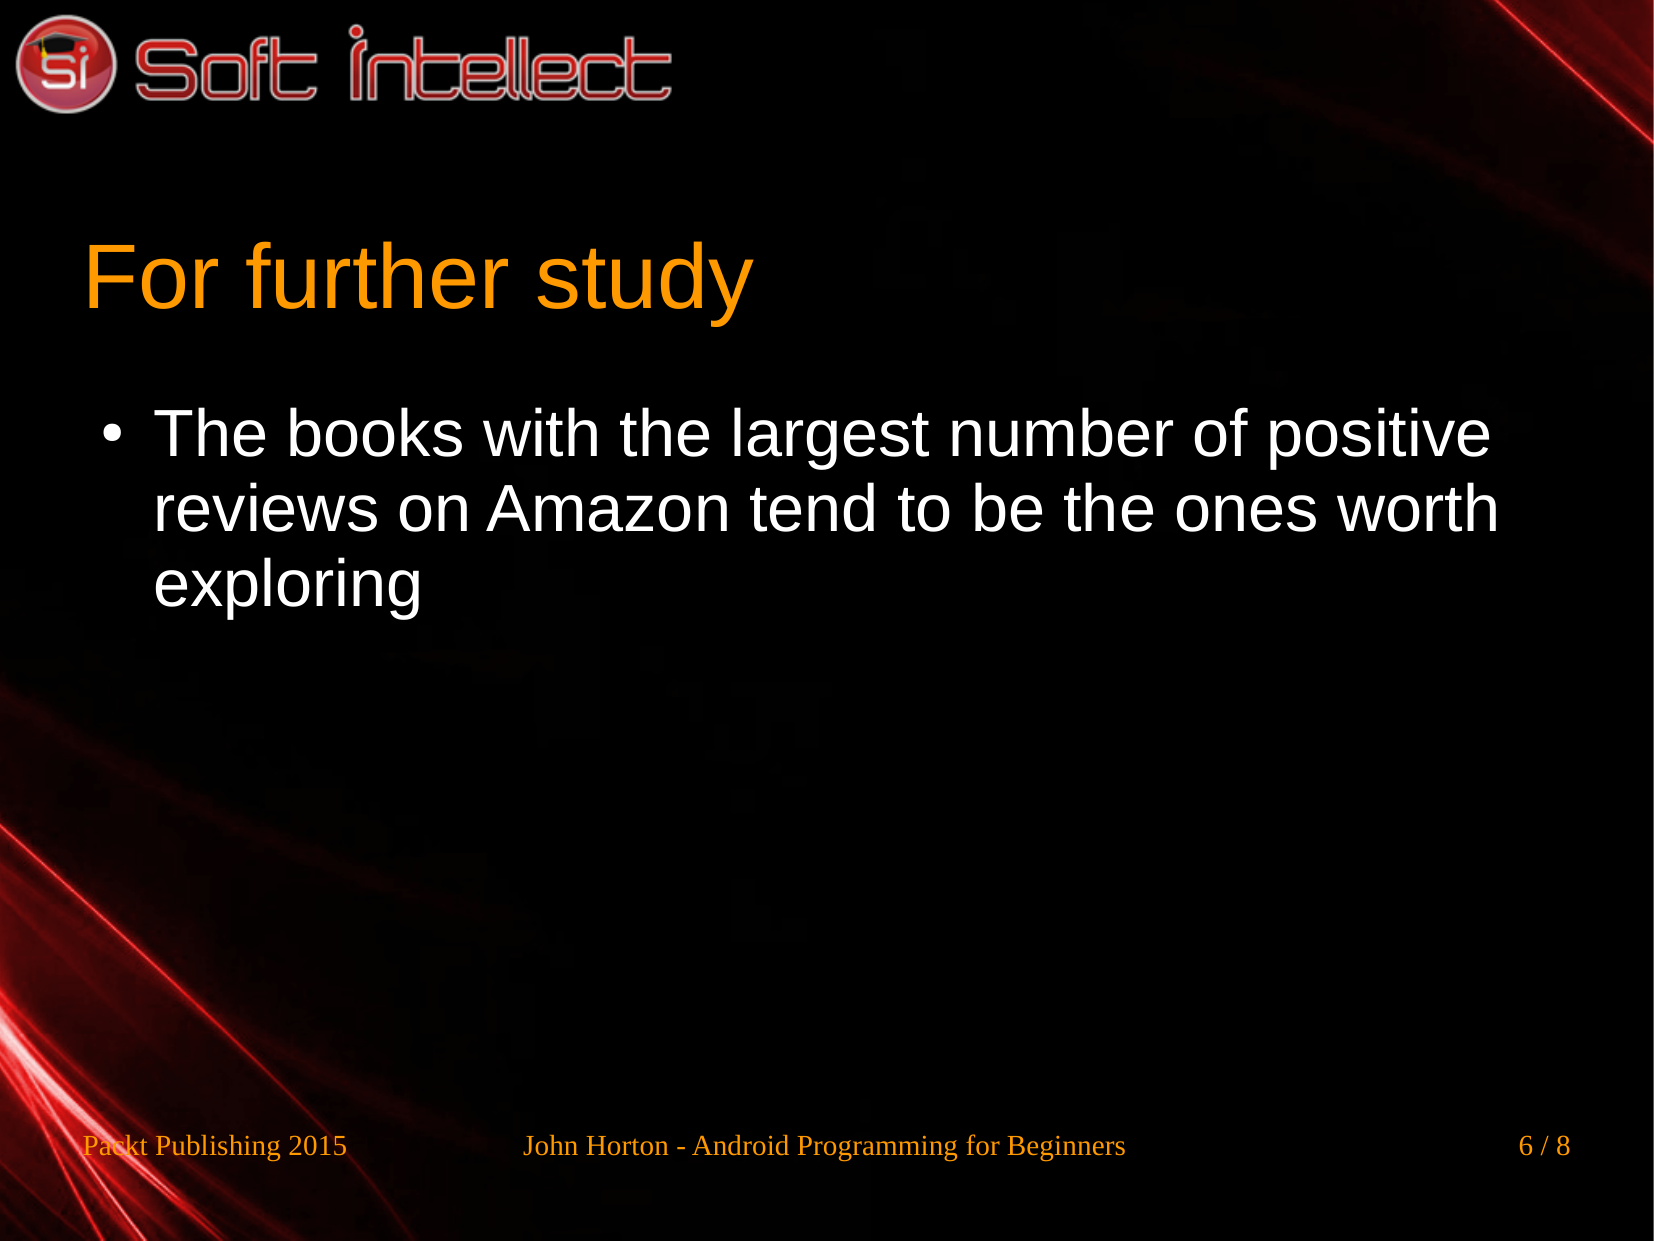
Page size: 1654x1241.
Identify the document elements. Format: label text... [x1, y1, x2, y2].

picture [0, 0, 1654, 1241]
title For further study [82, 173, 1571, 381]
list The books with the largest number of positive reviews on Amazon tend to be the ones worth exploring [82, 396, 1571, 1116]
